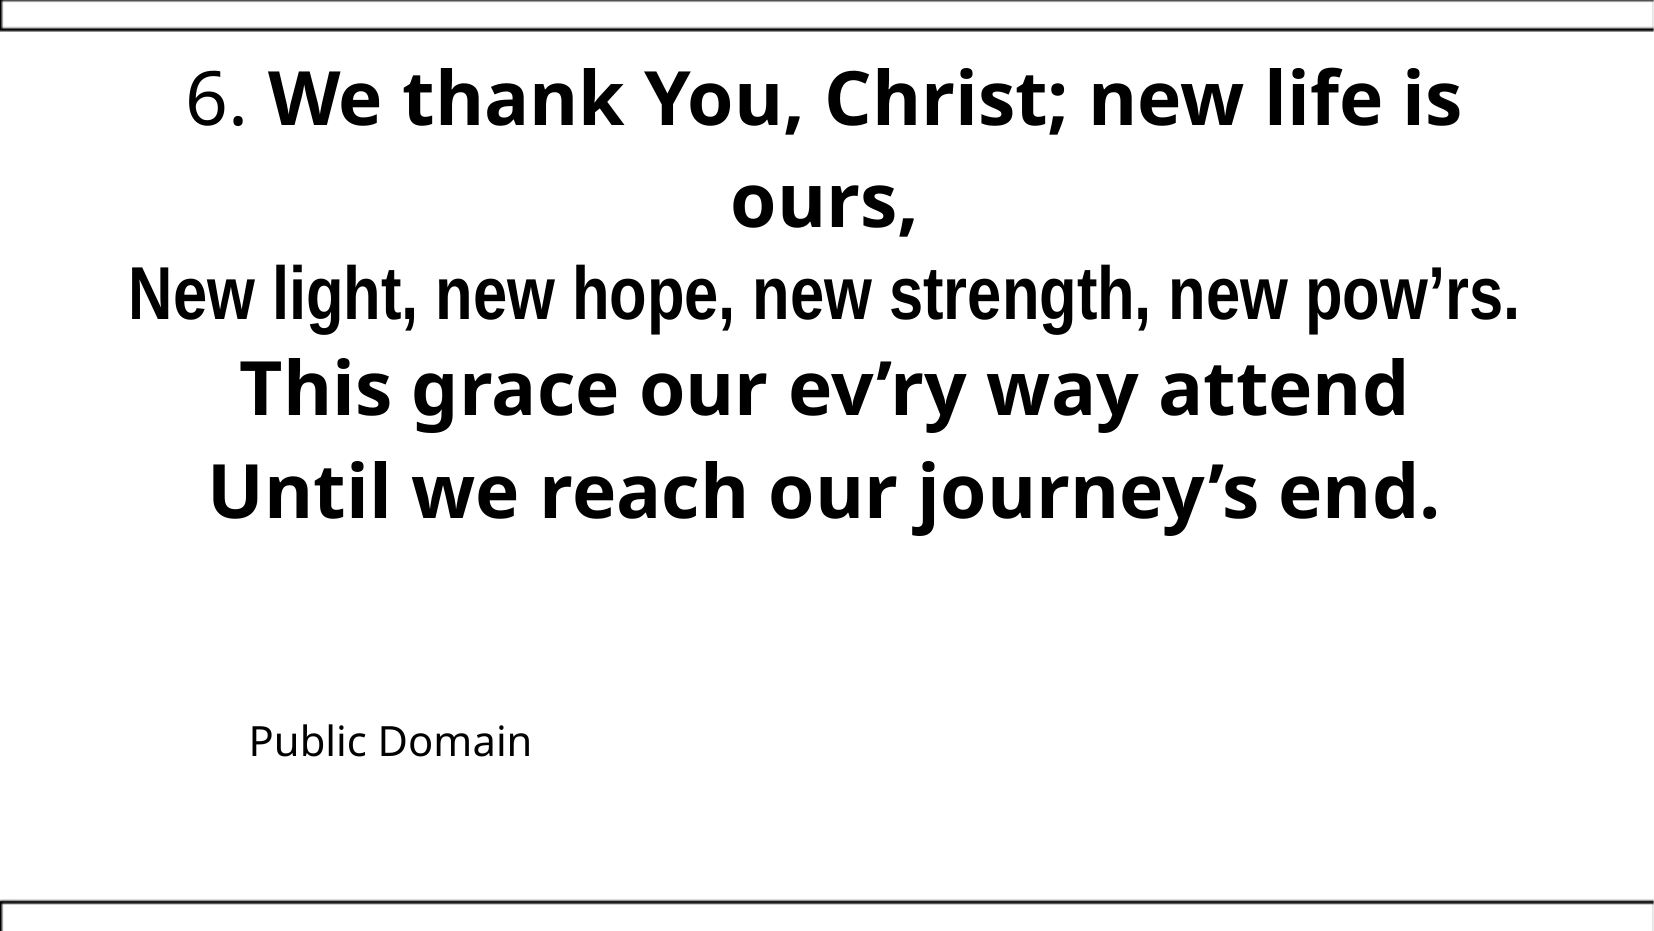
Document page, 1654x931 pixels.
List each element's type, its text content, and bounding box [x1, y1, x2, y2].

text_box 6. We thank You, Christ; new life is ours, New light, new hope, new strength, new pow’rs. This grace our ev’ry way attend Until we reach our journey’s end. Public Domain [105, 37, 1546, 661]
picture [0, 0, 1654, 931]
